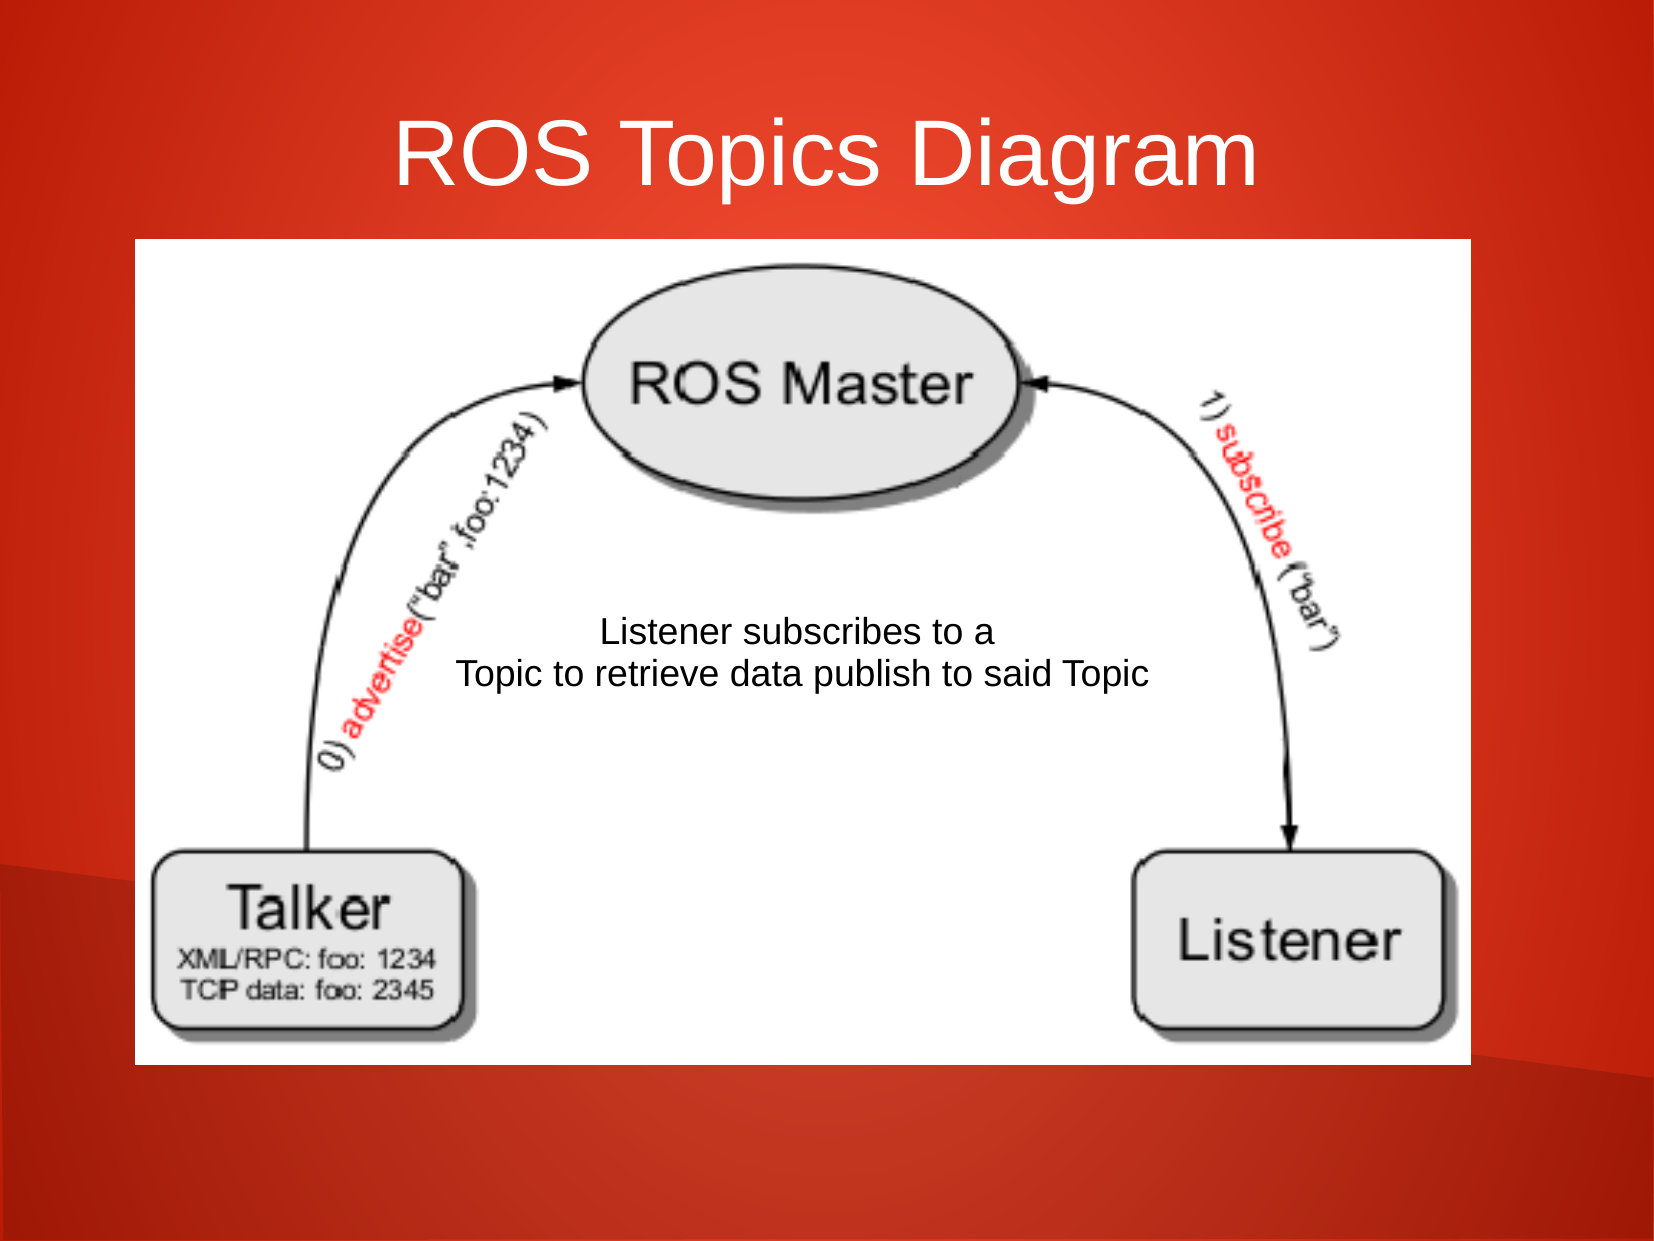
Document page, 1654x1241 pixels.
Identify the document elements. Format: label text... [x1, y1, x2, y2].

picture [135, 239, 1471, 1066]
title ROS Topics Diagram [82, 49, 1571, 257]
